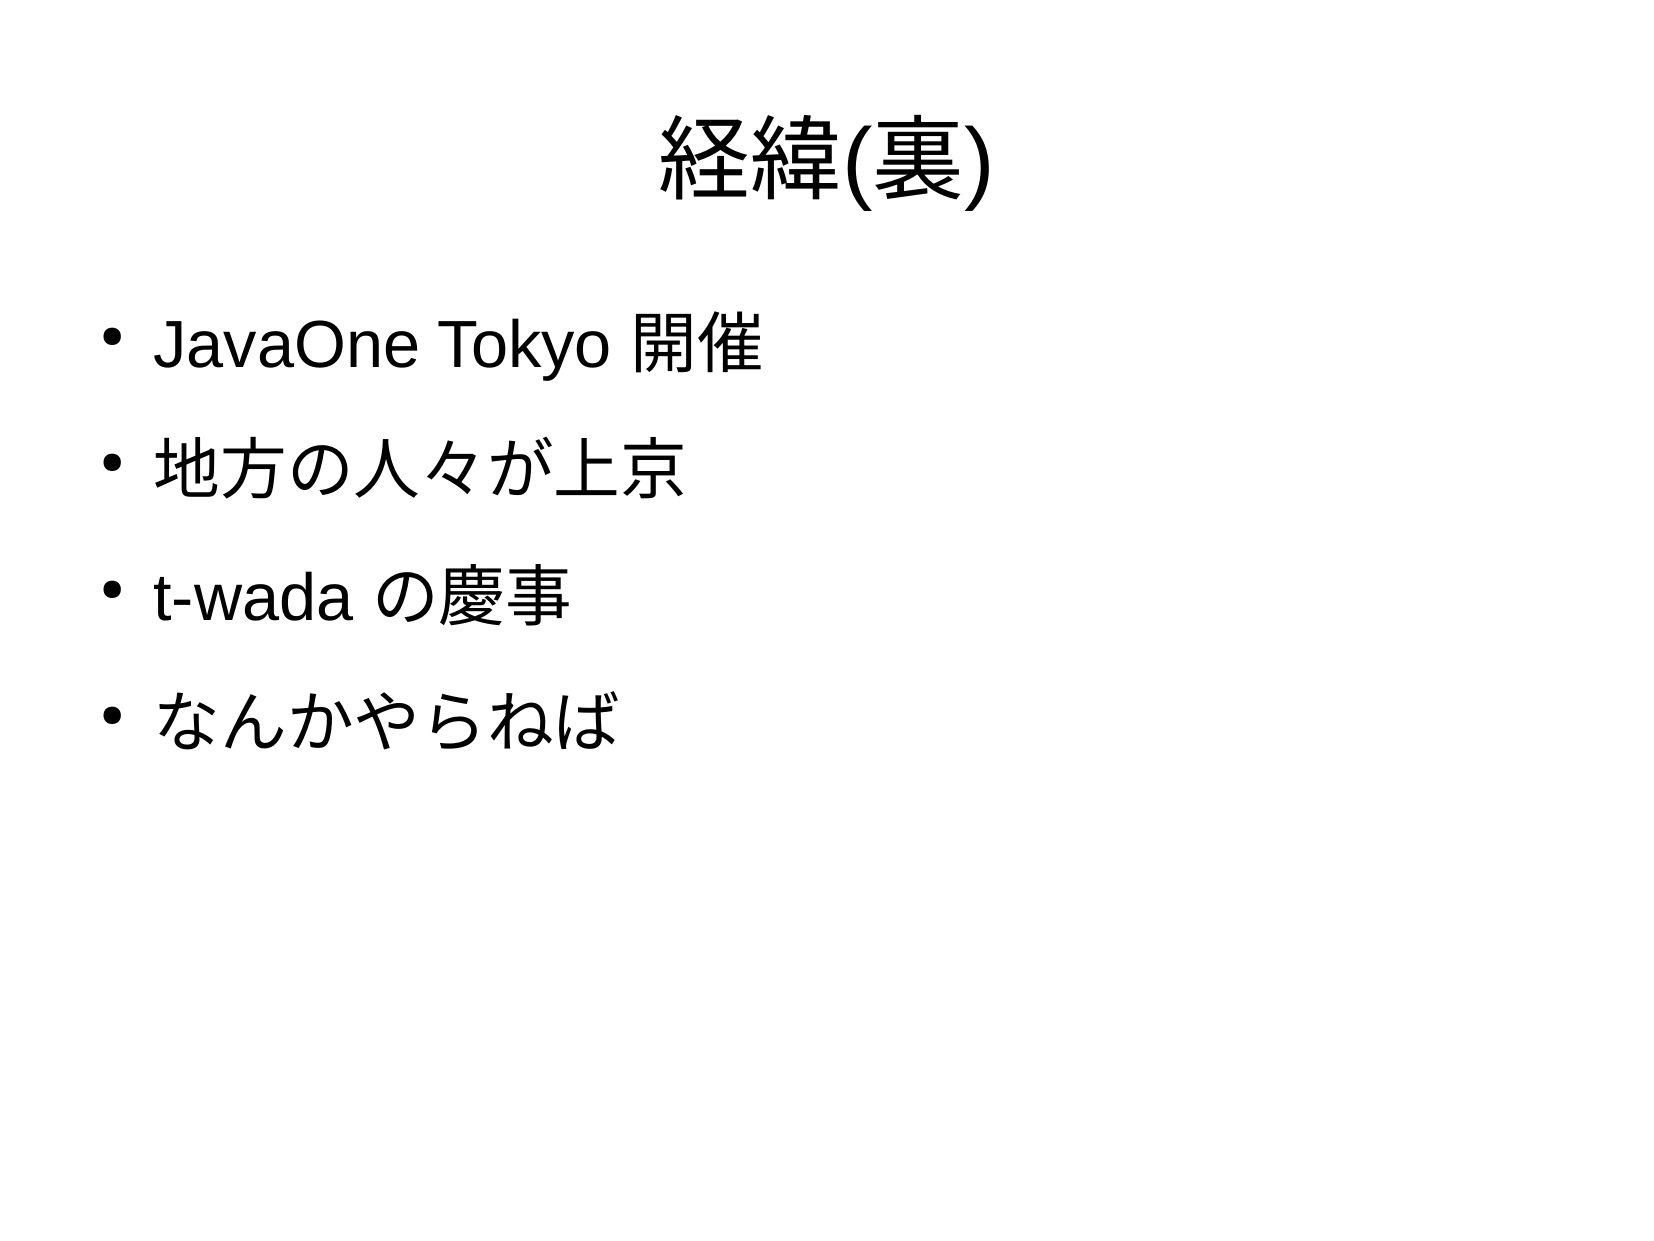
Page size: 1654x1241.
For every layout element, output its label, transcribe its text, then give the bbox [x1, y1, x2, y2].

title 経緯(裏) [82, 49, 1571, 257]
list JavaOne Tokyo 開催 地方の人々が上京 t-wada の慶事 なんかやらねば [82, 290, 1571, 1109]
